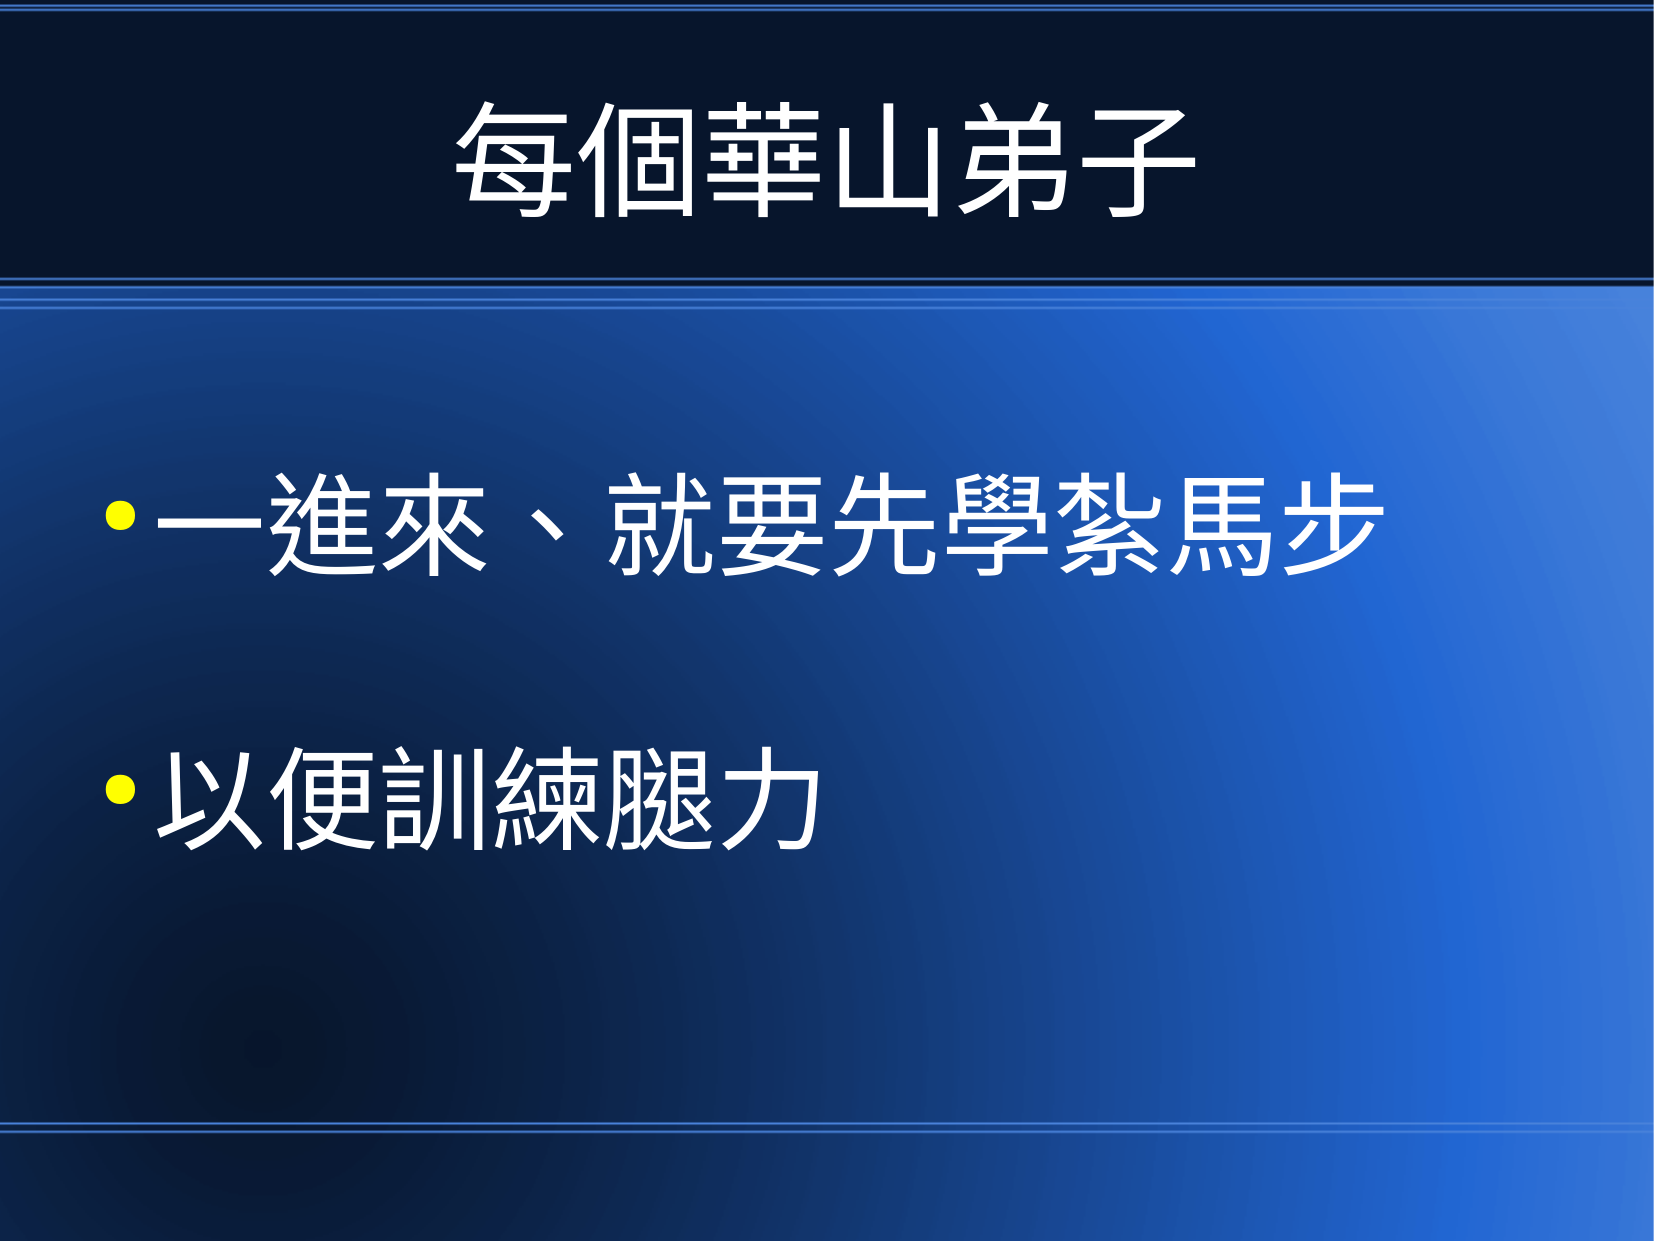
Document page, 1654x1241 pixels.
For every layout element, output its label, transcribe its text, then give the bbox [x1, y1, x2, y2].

picture [0, 0, 1654, 1241]
title 每個華山弟子 [82, 49, 1571, 257]
list 一進來、就要先學紮馬步 以便訓練腿力 [82, 355, 1571, 1241]
